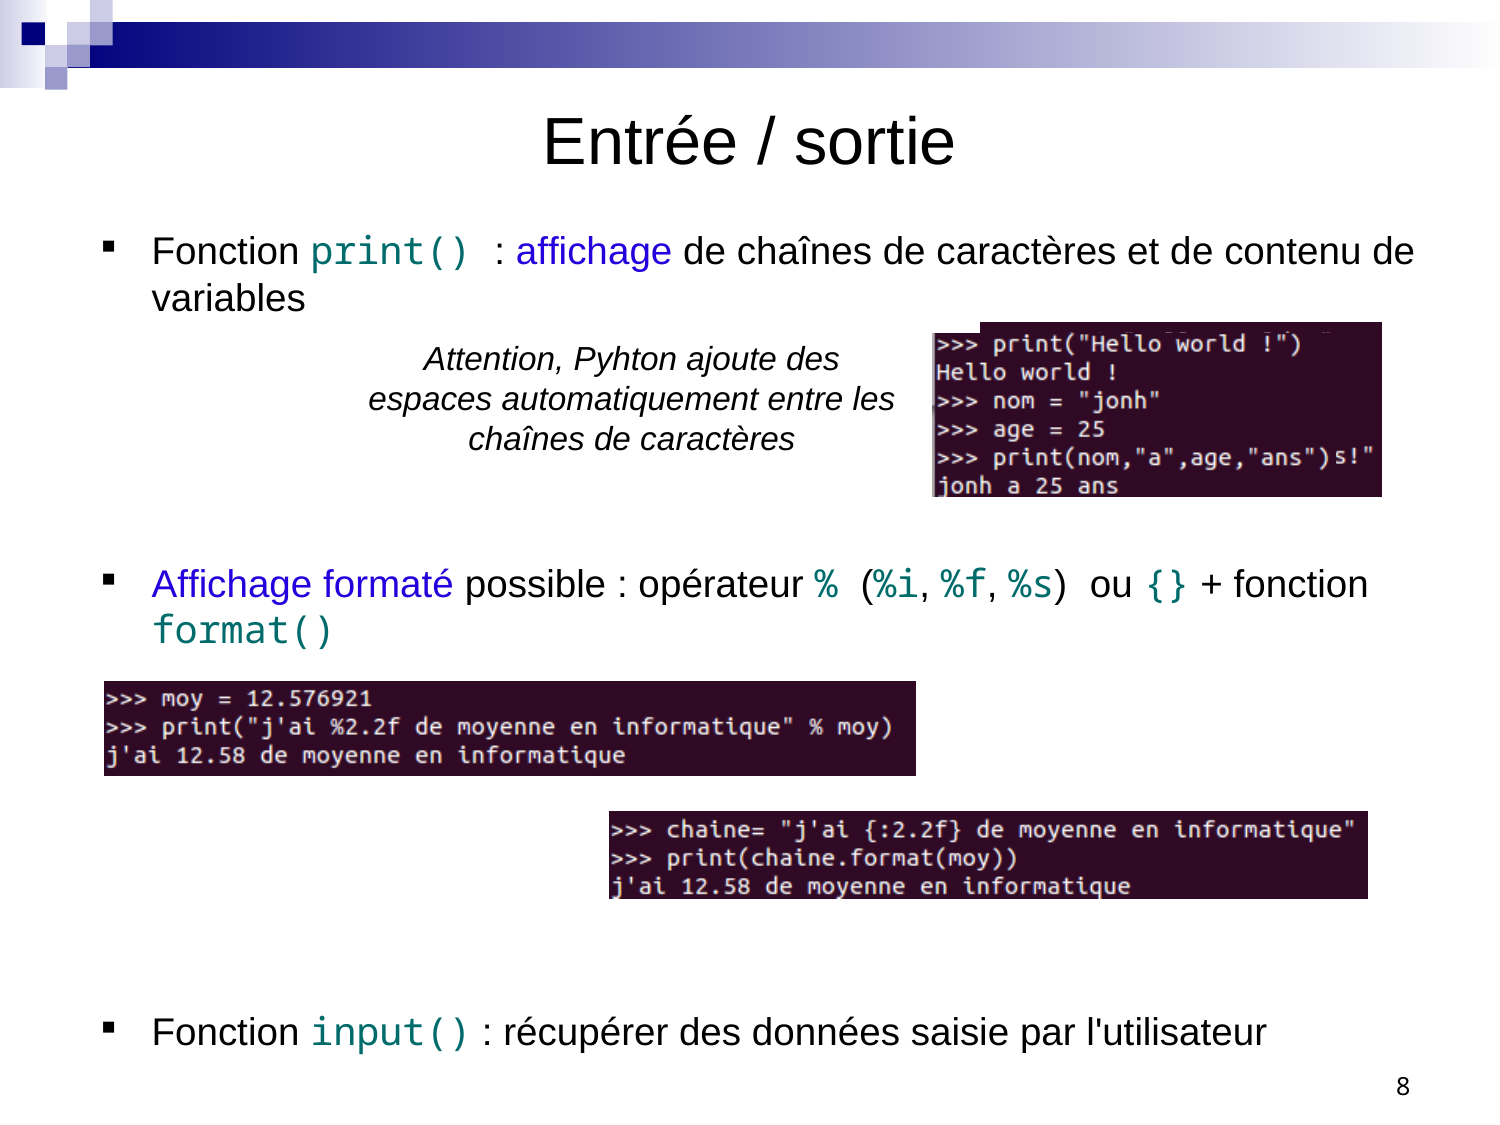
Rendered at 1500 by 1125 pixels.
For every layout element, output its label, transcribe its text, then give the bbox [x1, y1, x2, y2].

list Fonction print() : affichage de chaînes de caractères et de contenu de variables Affichage formaté possible : opérateur % (%i, %f, %s) ou {} + fonction format() Fonction input() : récupérer des données saisie par l'utilisateur [86, 218, 1457, 1061]
picture [932, 322, 1382, 497]
picture [104, 681, 916, 776]
title Entrée / sortie [75, 69, 1426, 207]
picture [609, 811, 1368, 899]
text_box Attention, Pyhton ajoute des espaces automatiquement entre les chaînes de caractères [353, 329, 933, 465]
